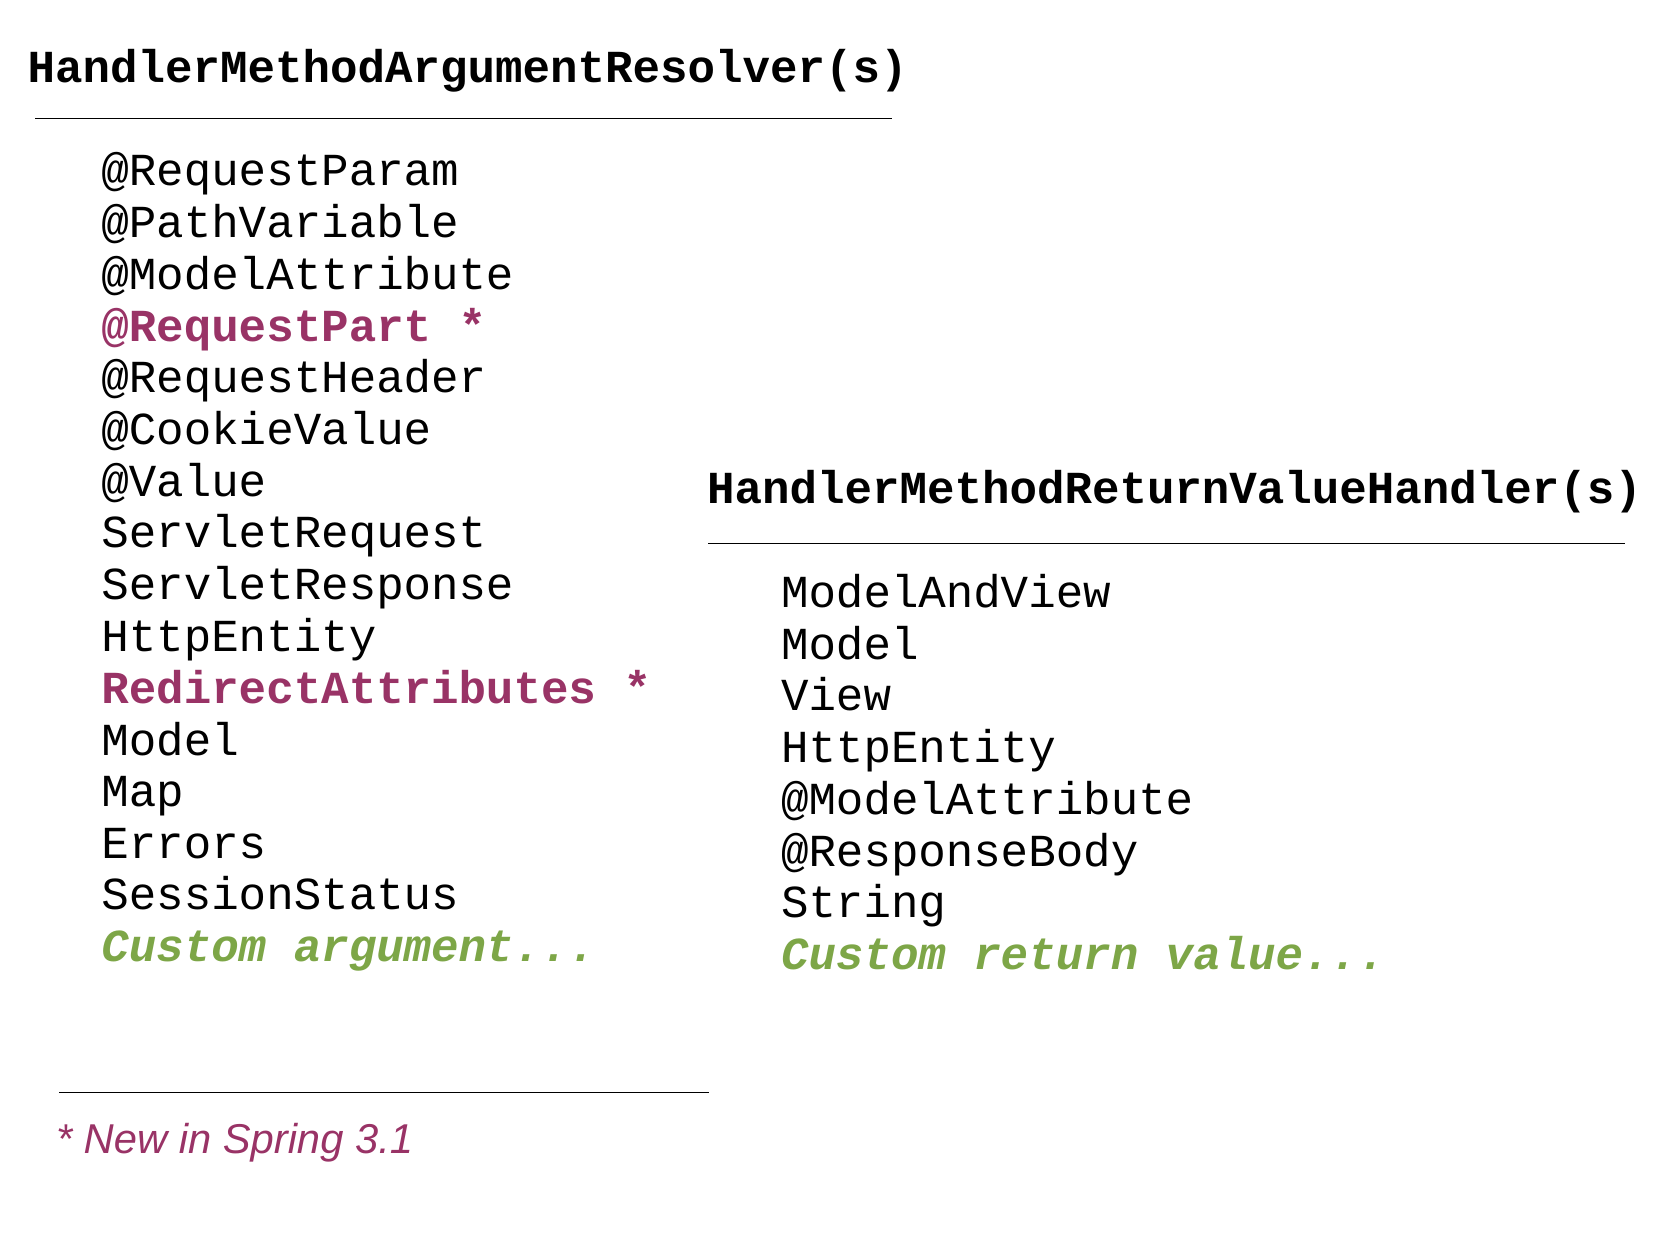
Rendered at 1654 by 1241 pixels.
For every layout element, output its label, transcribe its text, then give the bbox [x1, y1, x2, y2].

text_box HandlerMethodReturnValueHandler(s) ModelAndView Model View HttpEntity @ModelAttribute @ResponseBody String Custom return value... [690, 457, 1654, 1105]
text_box * New in Spring 3.1 [41, 1107, 429, 1170]
text_box HandlerMethodArgumentResolver(s) @RequestParam @PathVariable @ModelAttribute @RequestPart * @RequestHeader @CookieValue @Value ServletRequest ServletResponse HttpEntity RedirectAttributes * Model Map Errors SessionStatus Custom argument... [11, 35, 957, 1037]
